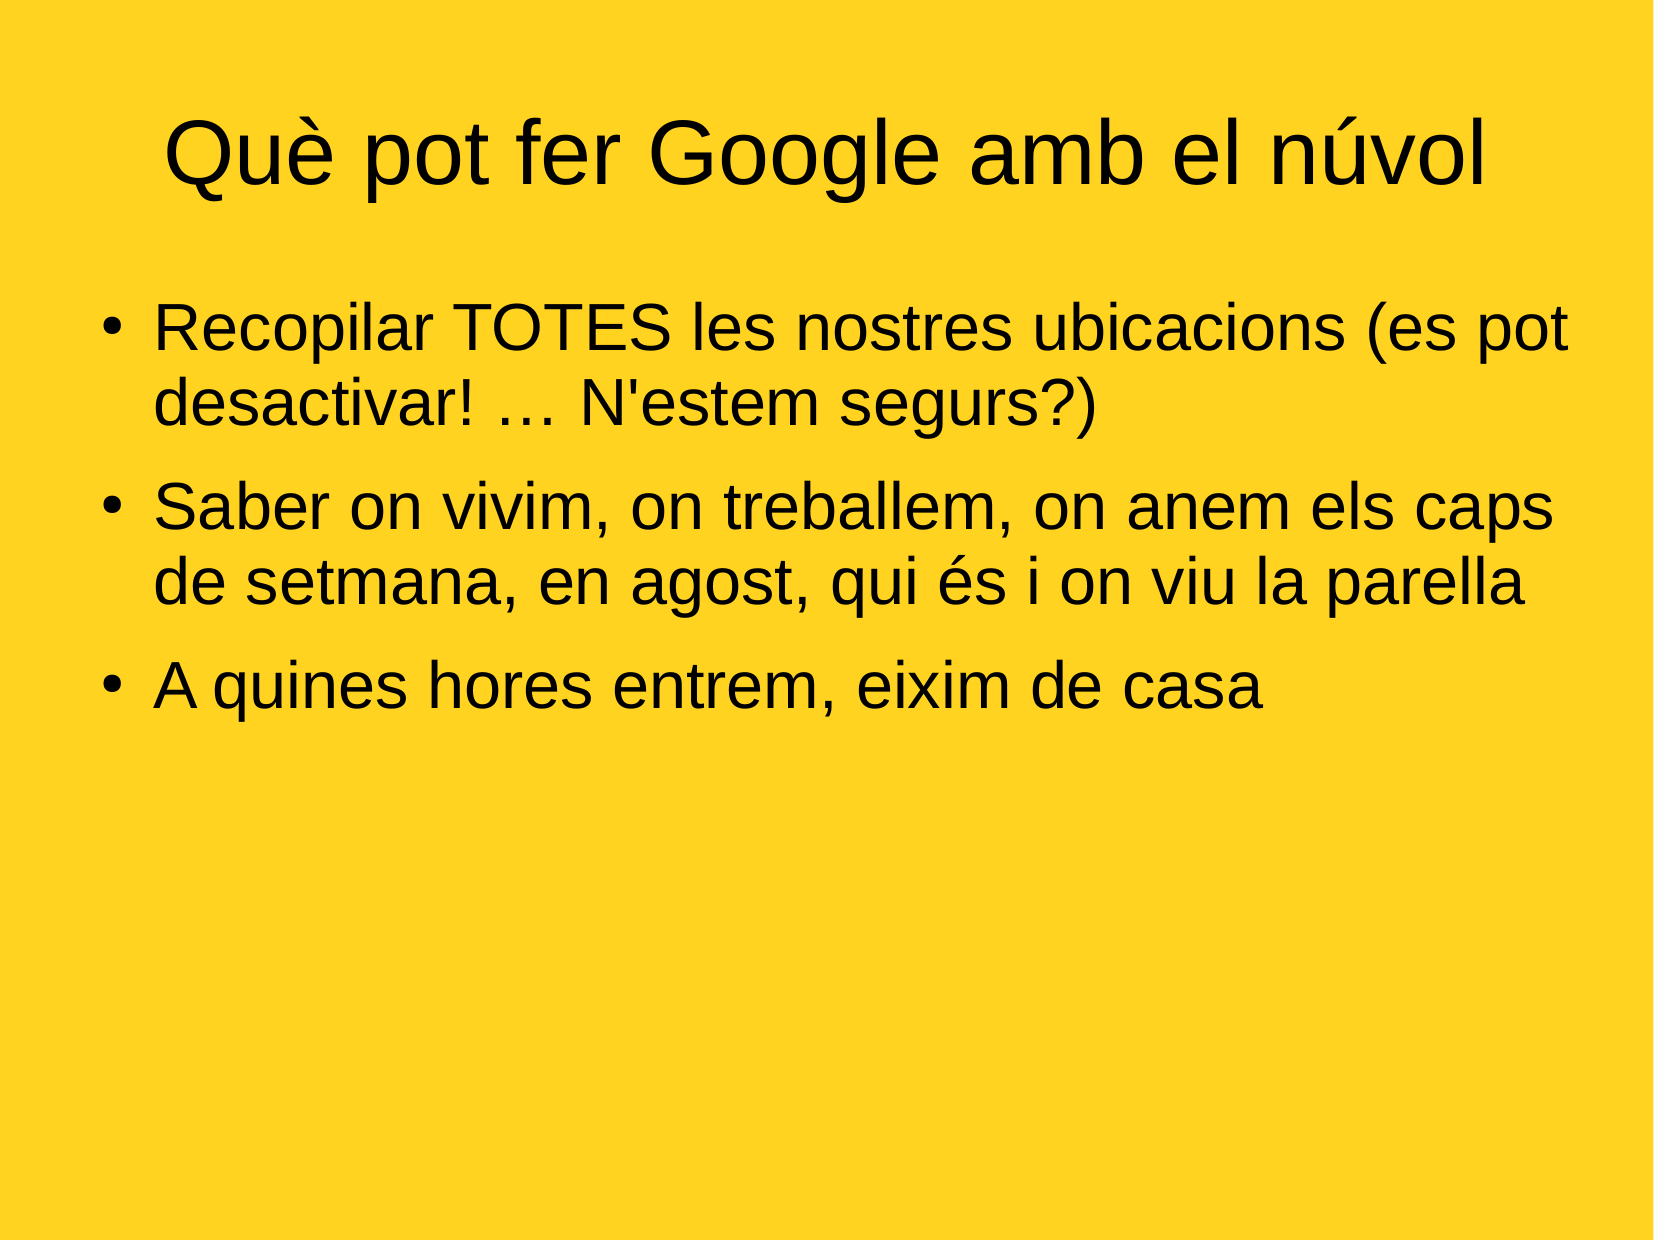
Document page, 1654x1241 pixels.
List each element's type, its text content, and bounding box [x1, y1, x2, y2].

list Recopilar TOTES les nostres ubicacions (es pot desactivar! … N'estem segurs?) Saber on vivim, on treballem, on anem els caps de setmana, en agost, qui és i on viu la parella A quines hores entrem, eixim de casa [82, 290, 1571, 1010]
title Què pot fer Google amb el núvol [82, 49, 1571, 257]
